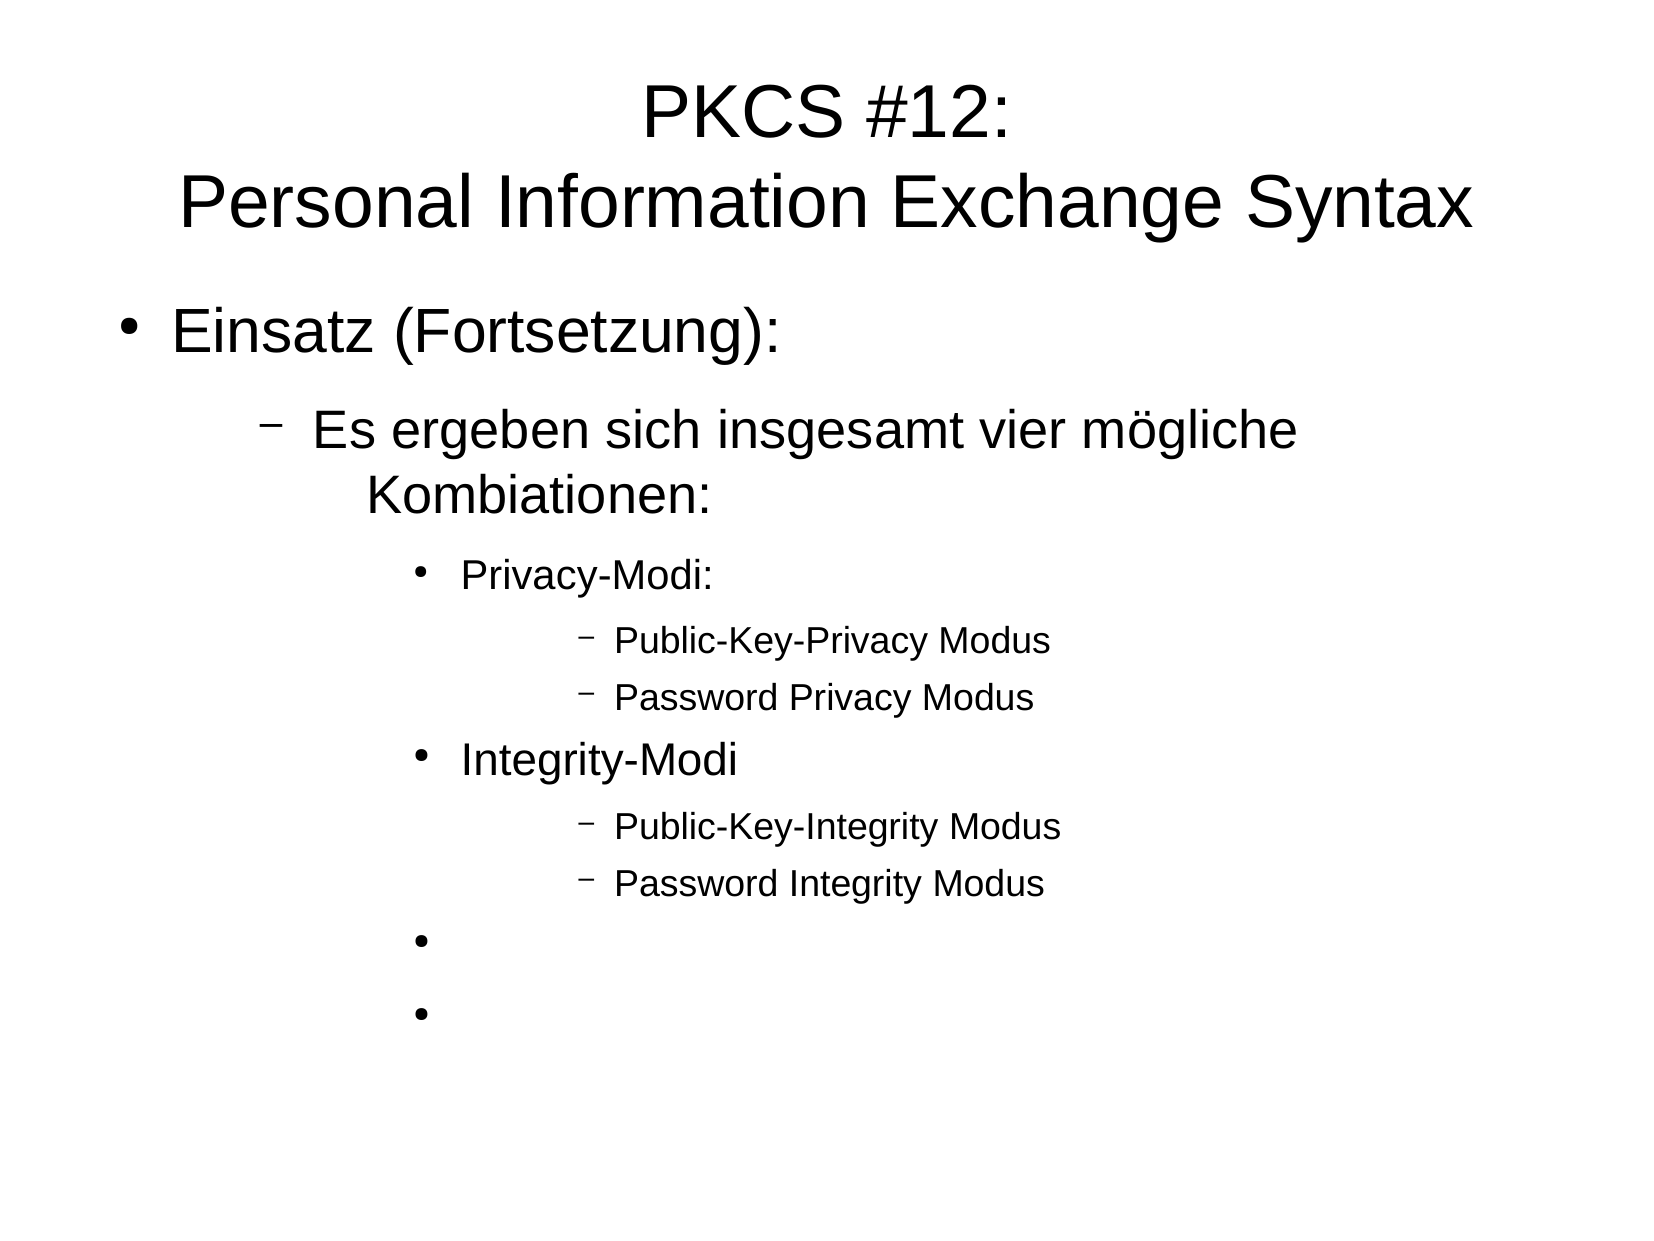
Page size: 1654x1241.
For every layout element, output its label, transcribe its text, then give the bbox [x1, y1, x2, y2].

text_box PKCS #12: Personal Information Exchange Syntax [82, 49, 1571, 257]
text_box Einsatz (Fortsetzung): Es ergeben sich insgesamt vier mögliche Kombiationen: Privacy-Modi: Public-Key-Privacy Modus Password Privacy Modus Integrity-Modi Public-Key-Integrity Modus Password Integrity Modus [82, 290, 1571, 1164]
